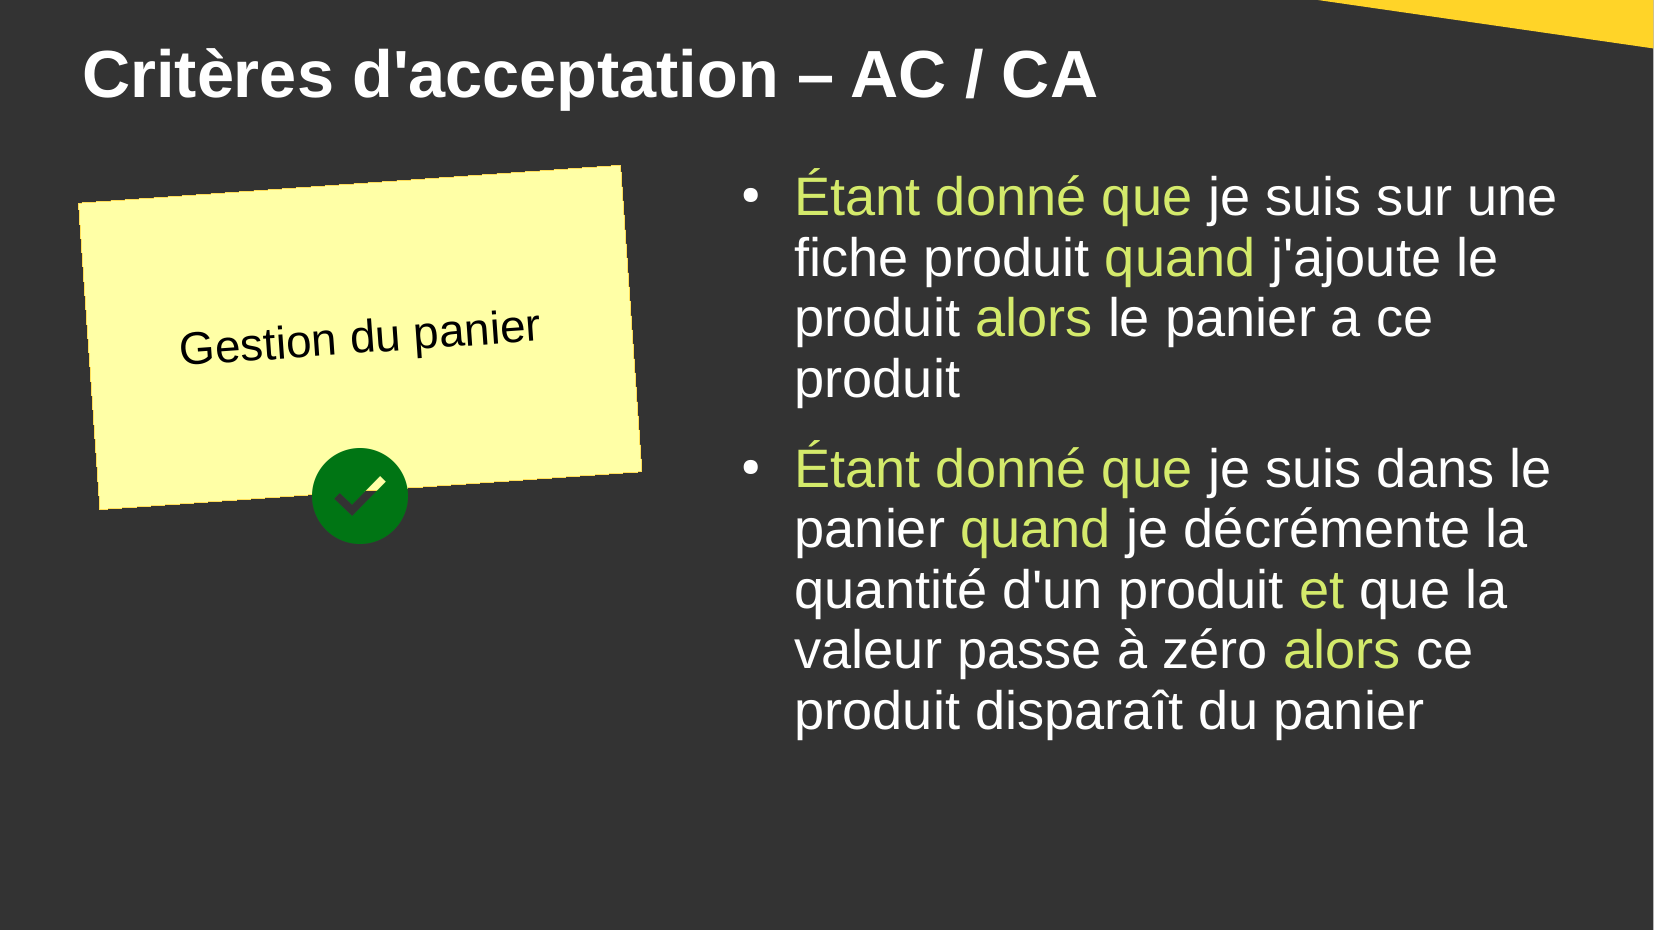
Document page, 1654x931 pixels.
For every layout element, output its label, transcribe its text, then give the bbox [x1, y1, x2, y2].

text_box [1317, 0, 1654, 49]
title Critères d'acceptation – AC / CA [82, 37, 1571, 122]
picture [312, 448, 408, 544]
text_box Étant donné que je suis sur une fiche produit quand j'ajoute le produit alors le panier a ce produit Étant donné que je suis dans le panier quand je décrémente la quantité d'un produit et que la valeur passe à zéro alors ce produit disparaît du panier [708, 159, 1607, 749]
text_box Gestion du panier [78, 165, 642, 510]
